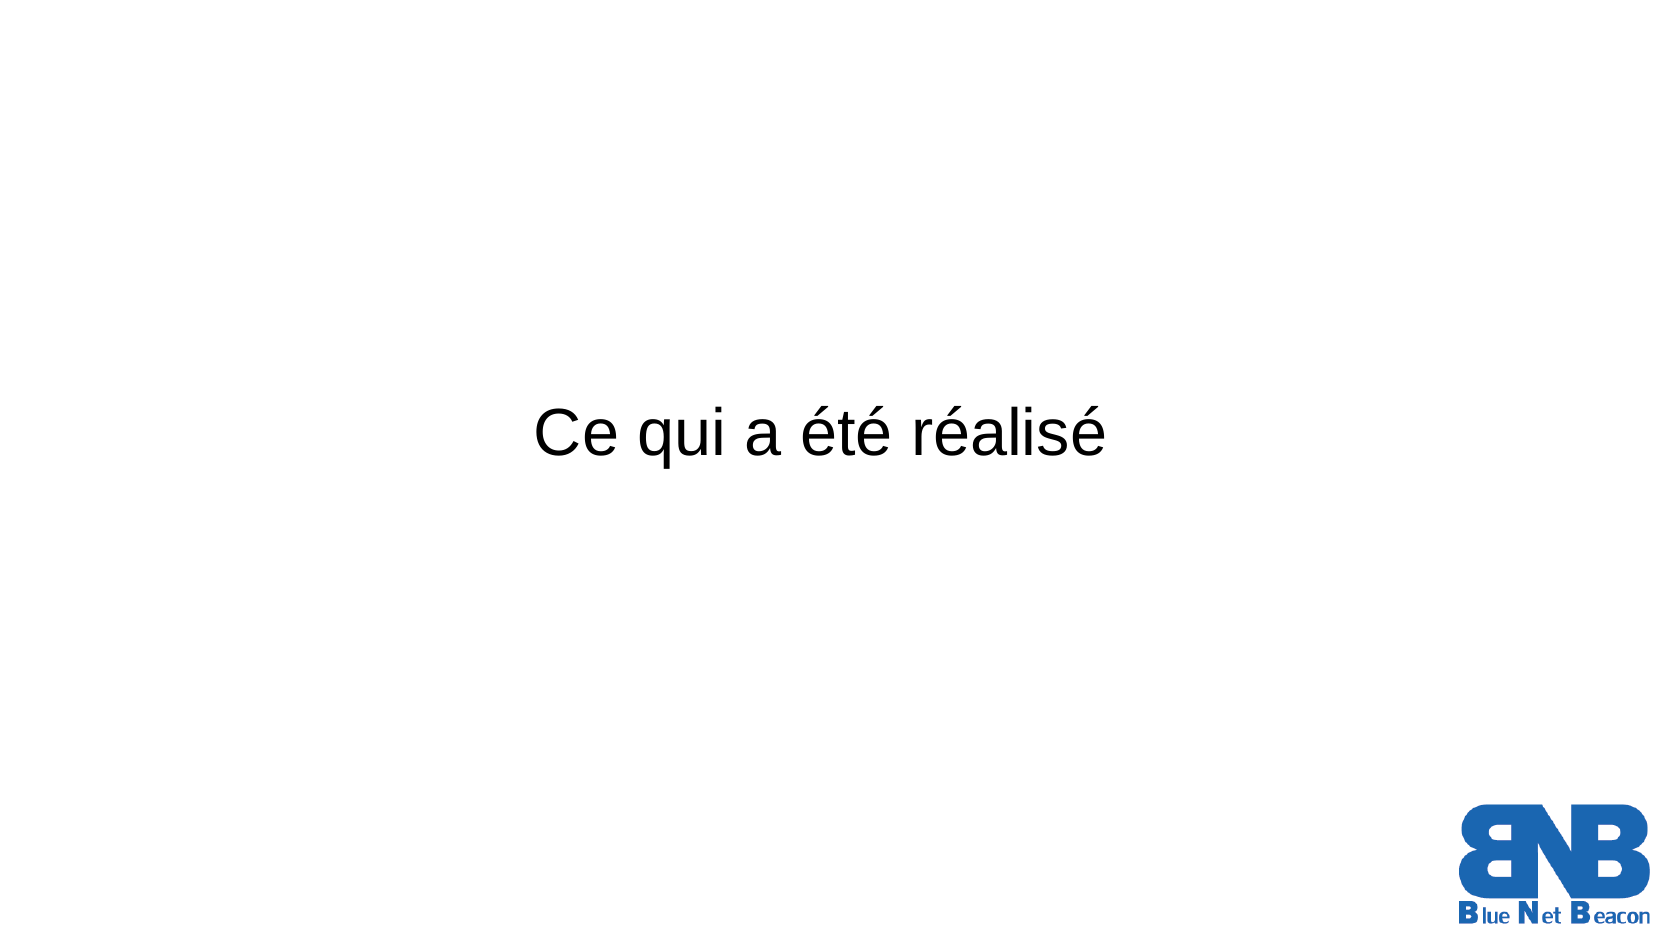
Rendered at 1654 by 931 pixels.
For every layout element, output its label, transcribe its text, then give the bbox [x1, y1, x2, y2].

title Ce qui a été réalisé [76, 354, 1565, 510]
picture [1459, 797, 1650, 930]
